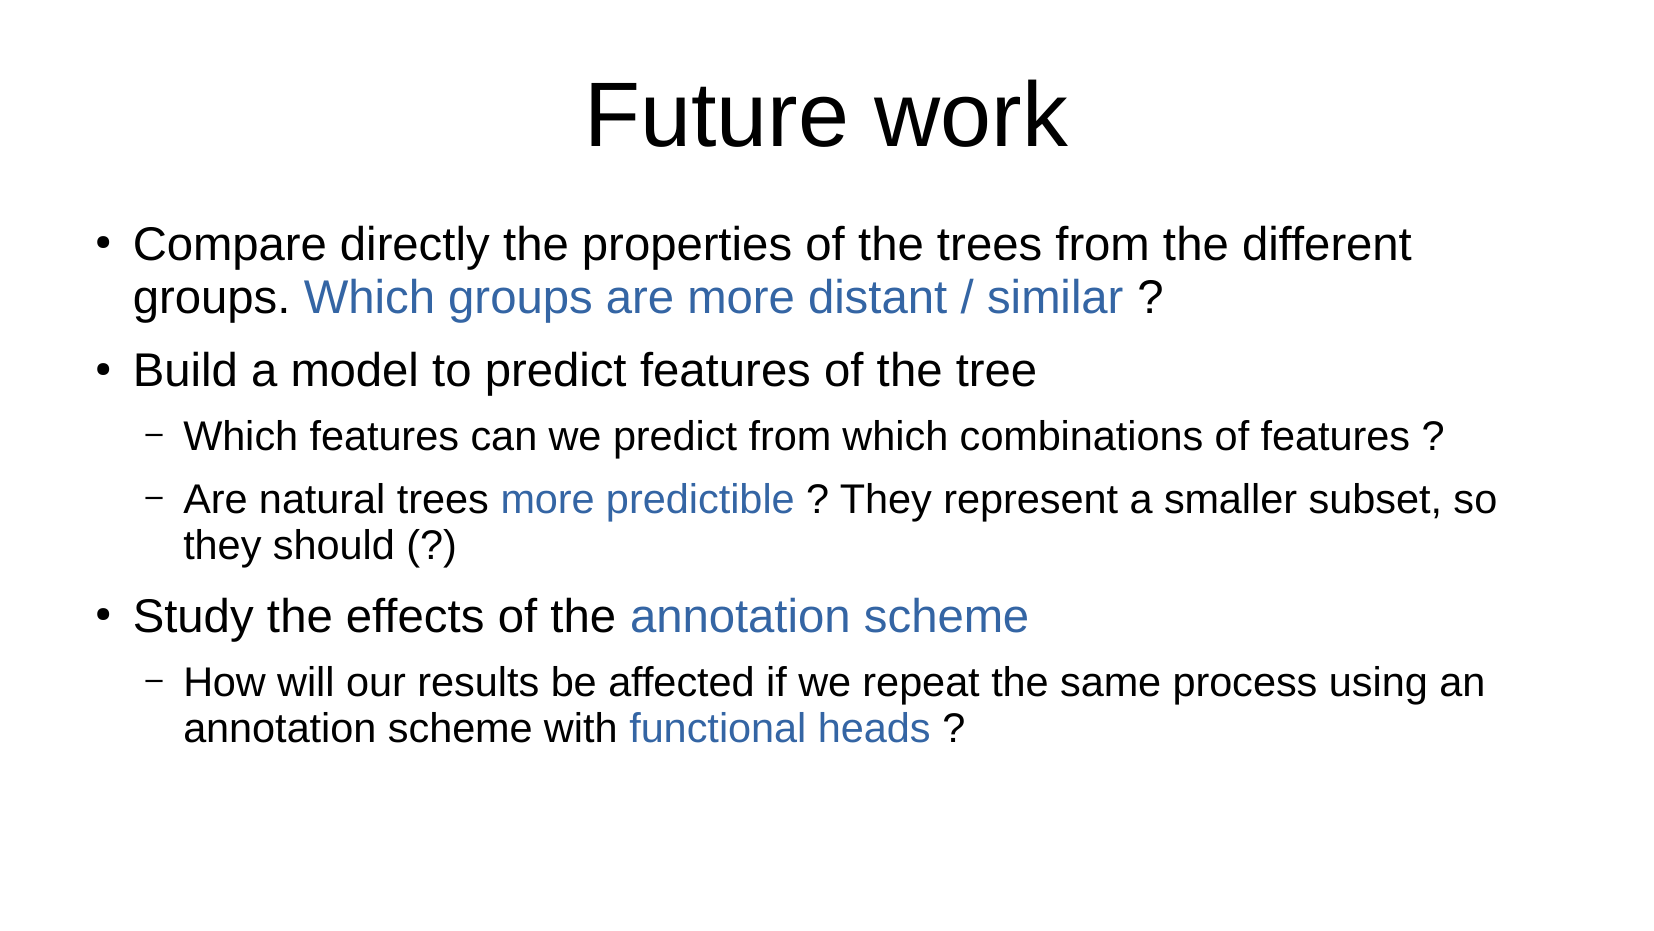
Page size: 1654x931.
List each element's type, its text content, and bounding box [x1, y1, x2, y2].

list Compare directly the properties of the trees from the different groups. Which groups are more distant / similar ? Build a model to predict features of the tree Which features can we predict from which combinations of features ? Are natural trees more predictible ? They represent a smaller subset, so they should (?) Study the effects of the annotation scheme How will our results be affected if we repeat the same process using an annotation scheme with functional heads ? [82, 217, 1571, 758]
title Future work [82, 37, 1571, 193]
